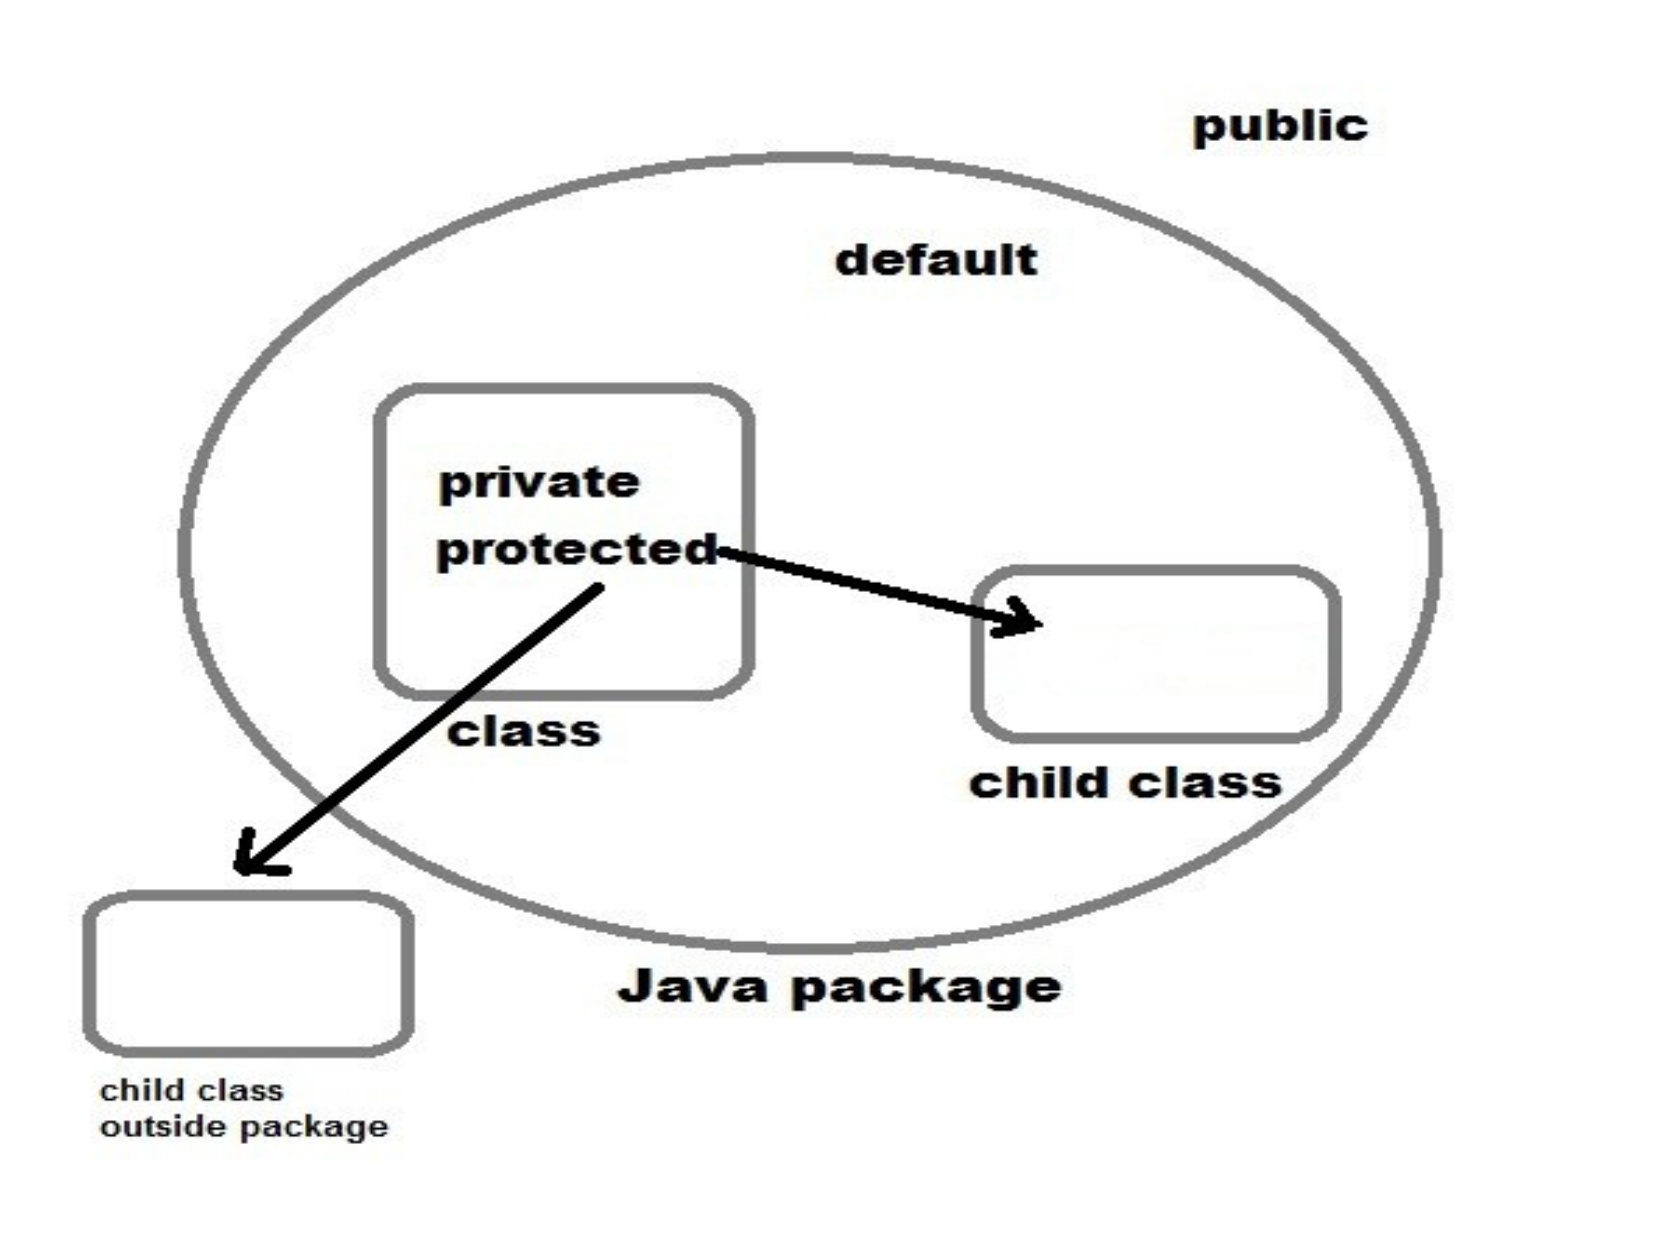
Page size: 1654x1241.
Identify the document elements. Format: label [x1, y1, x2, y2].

picture [47, 49, 1583, 1182]
